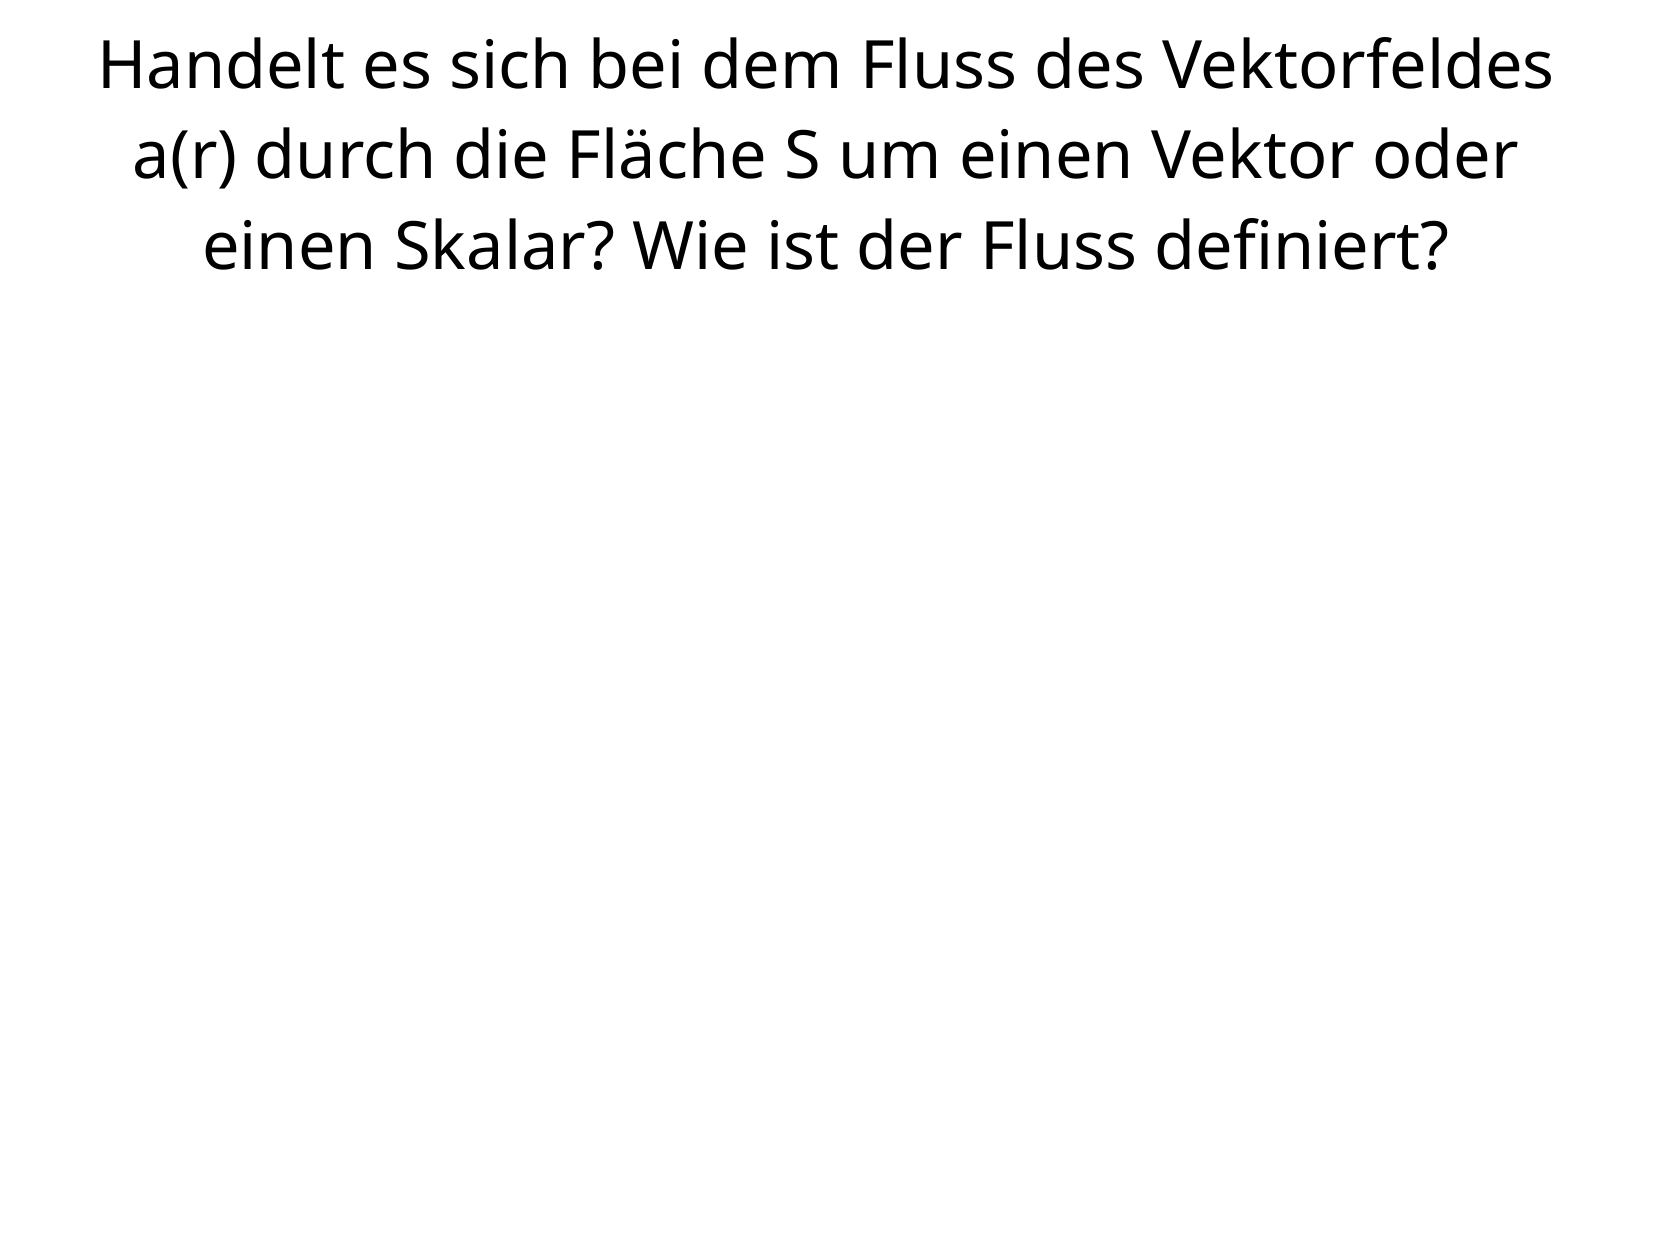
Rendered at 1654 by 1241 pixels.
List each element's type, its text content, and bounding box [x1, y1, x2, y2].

title Handelt es sich bei dem Fluss des Vektorfeldes a(r) durch die Fläche S um einen Vektor oder einen Skalar? Wie ist der Fluss definiert? [82, 19, 1571, 287]
